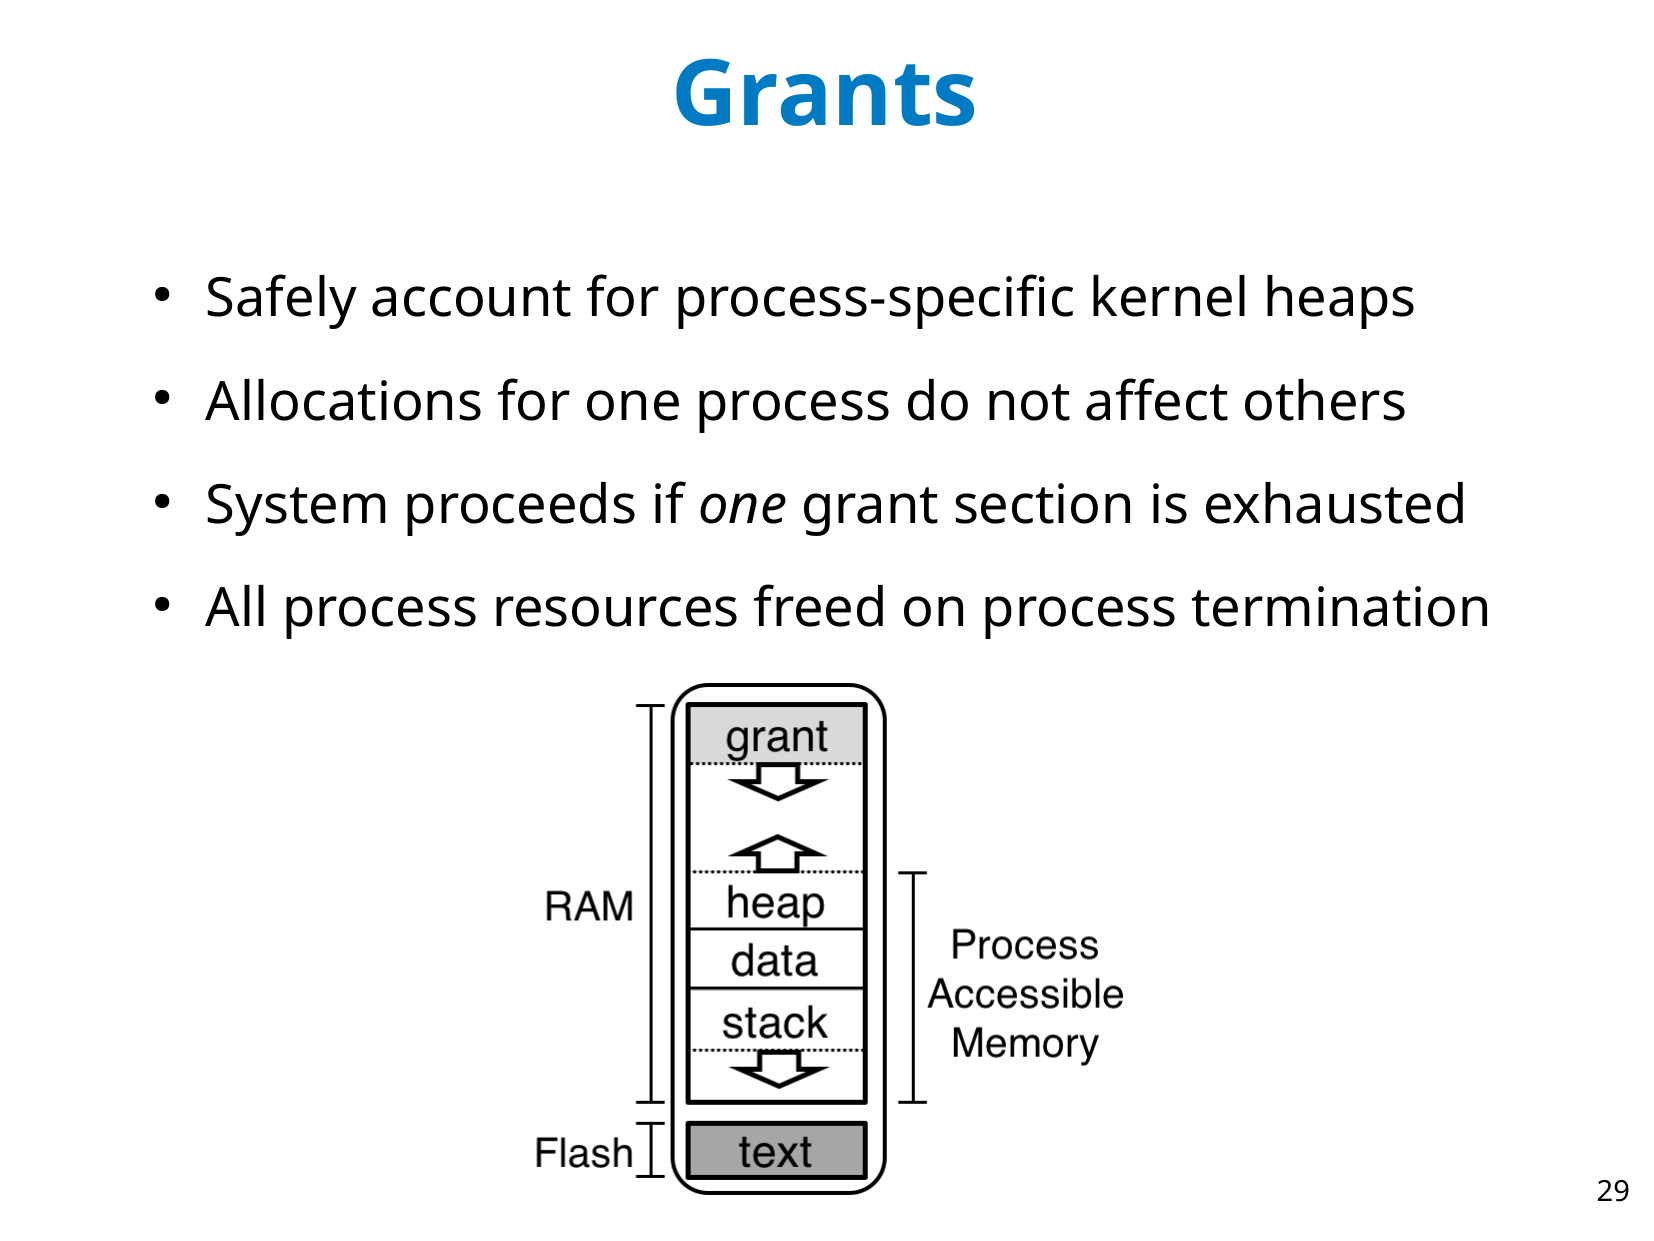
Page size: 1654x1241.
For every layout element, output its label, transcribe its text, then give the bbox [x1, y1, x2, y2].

list Safely account for process-specific kernel heaps Allocations for one process do not affect others System proceeds if one grant section is exhausted All process resources freed on process termination [134, 187, 1500, 714]
picture [529, 683, 1151, 1204]
text_box Grants [0, 0, 1651, 181]
